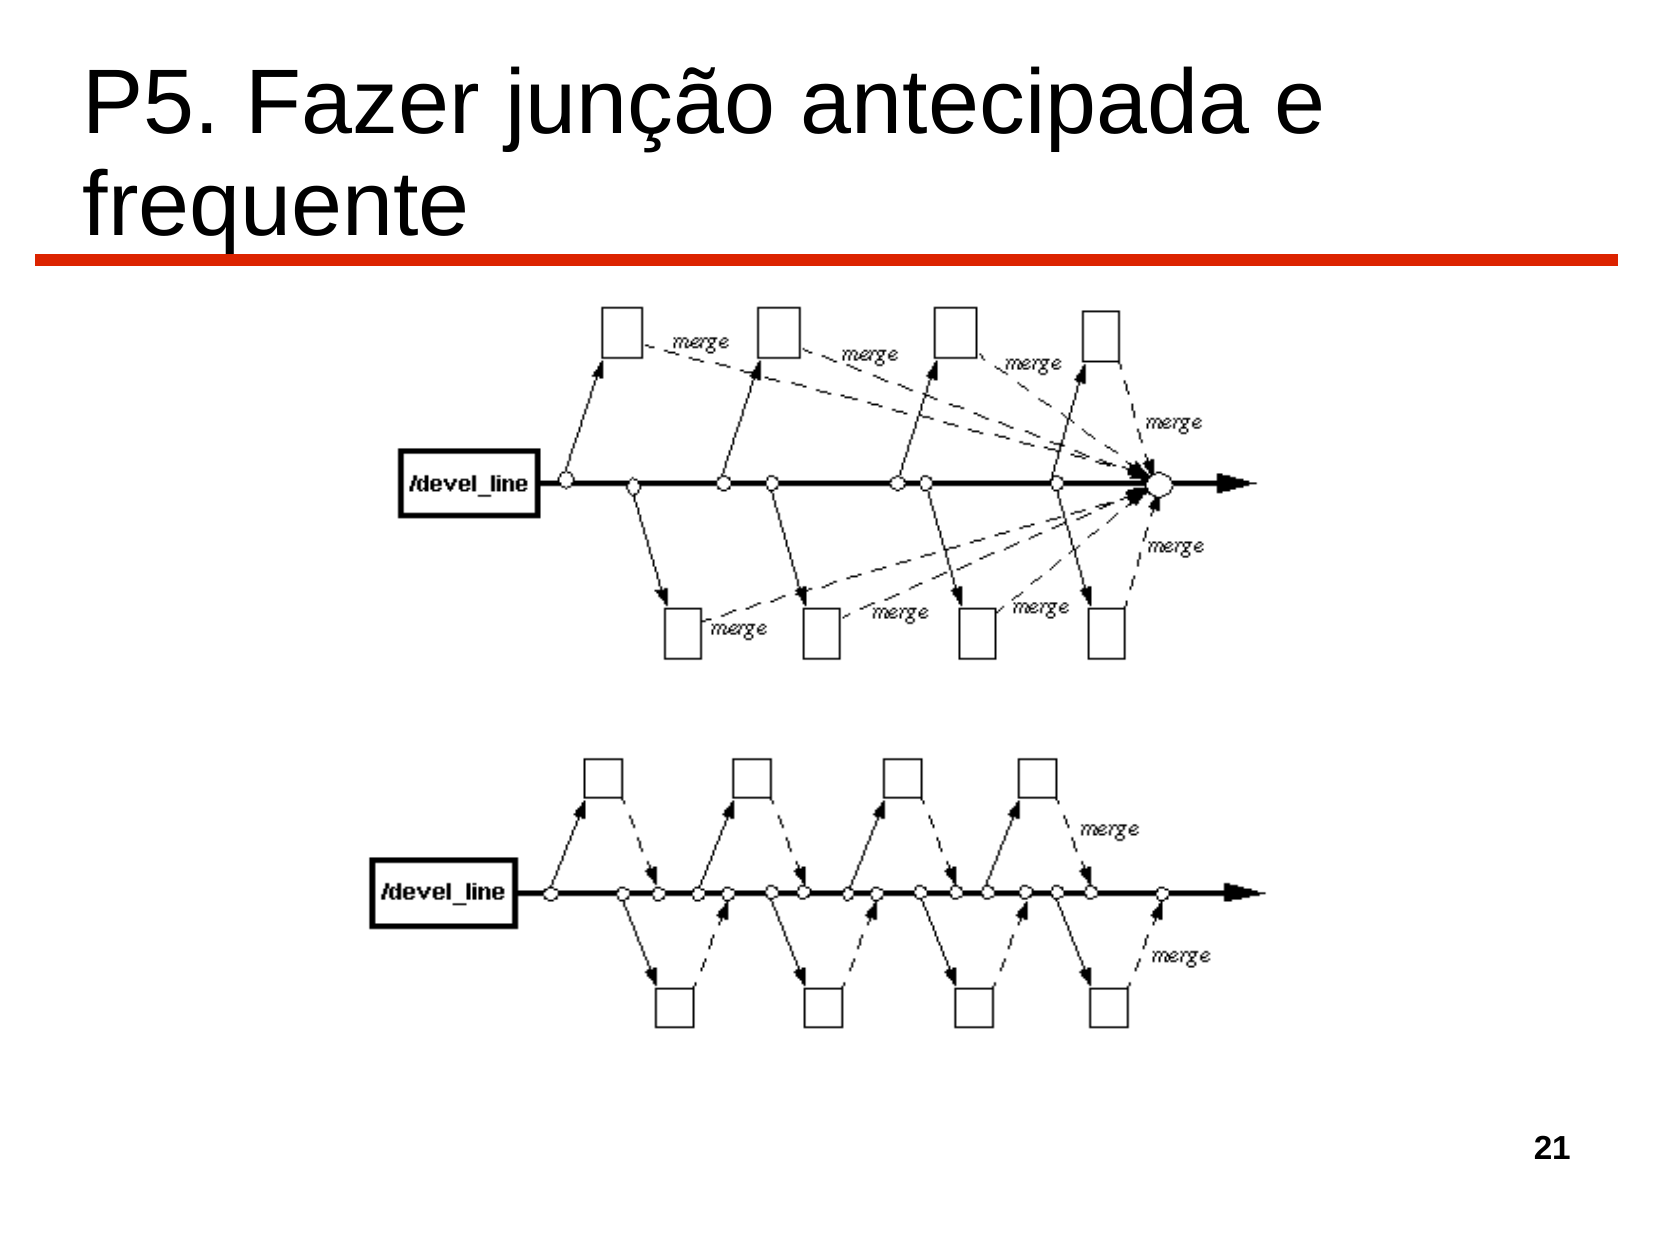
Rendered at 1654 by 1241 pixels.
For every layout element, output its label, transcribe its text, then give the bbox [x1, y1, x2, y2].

picture [354, 744, 1280, 1052]
picture [370, 284, 1280, 674]
title P5. Fazer junção antecipada e frequente [82, 49, 1571, 257]
